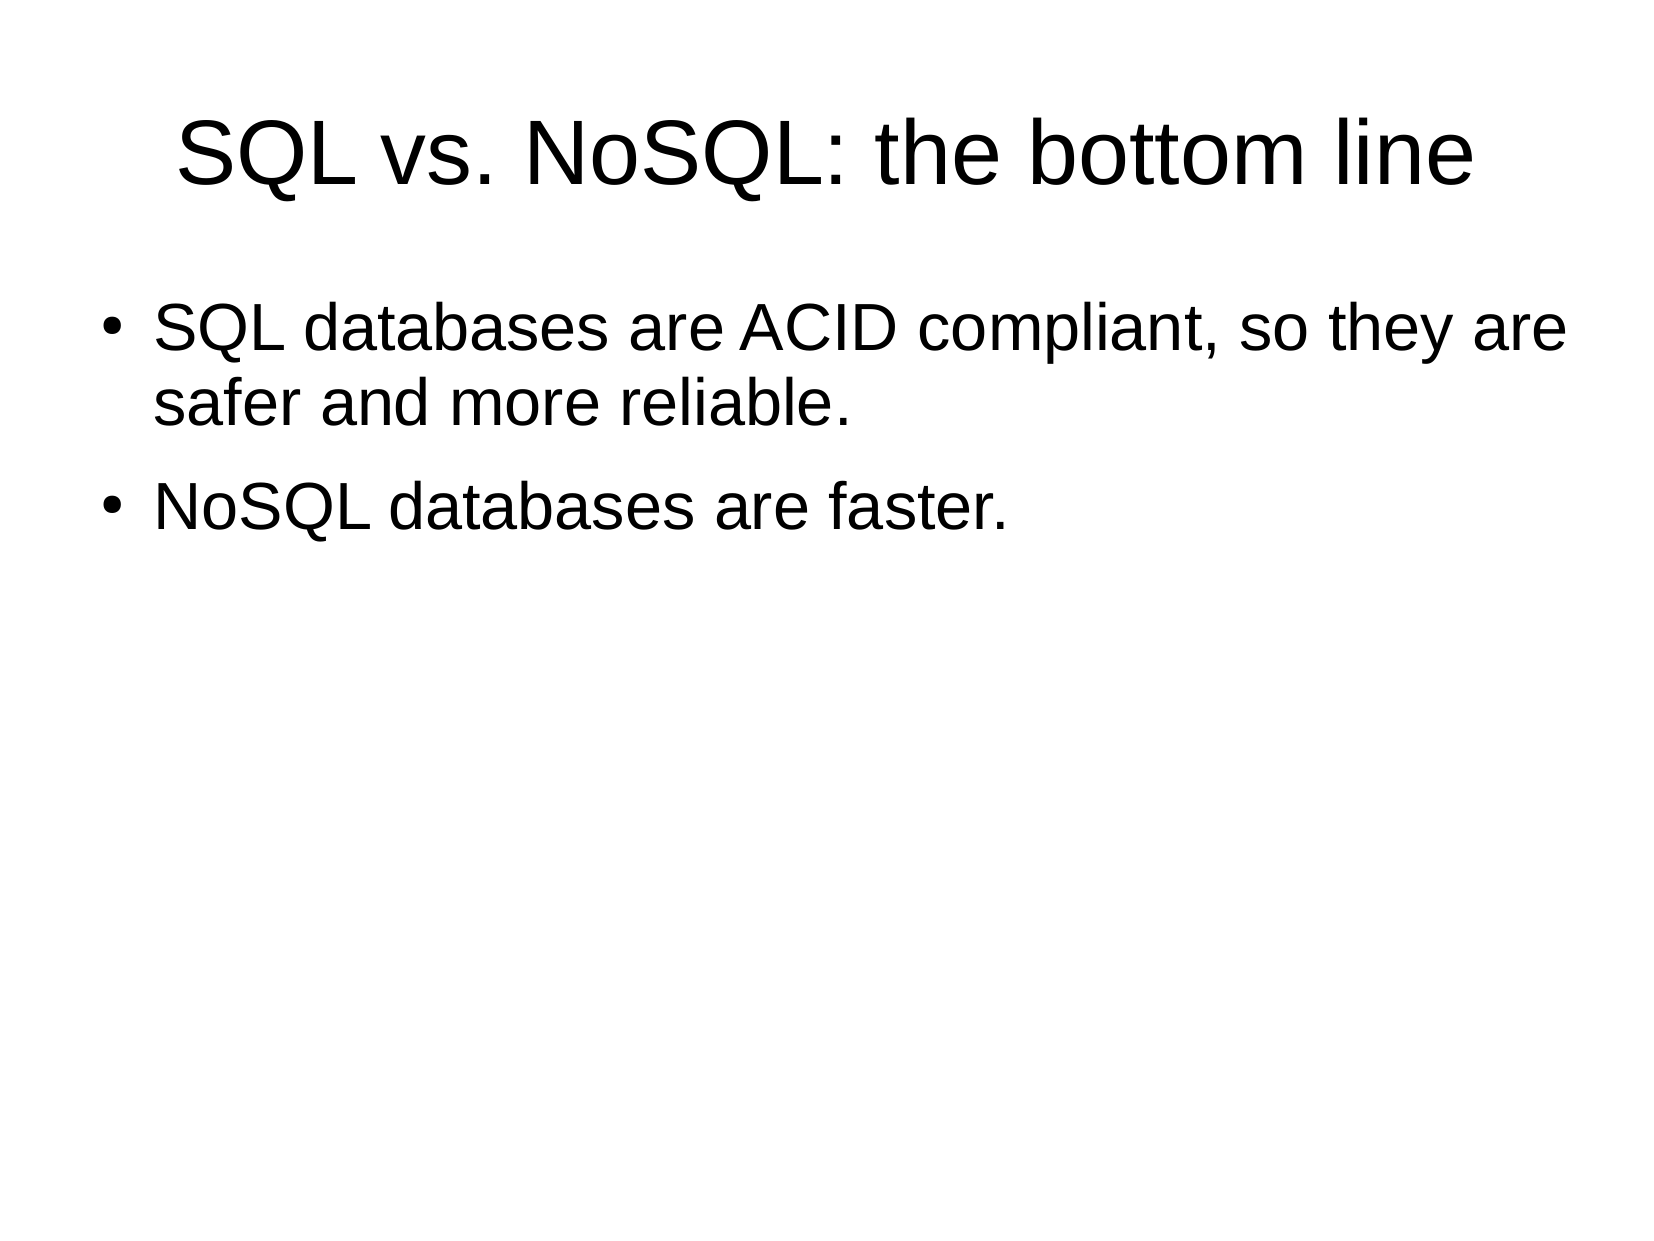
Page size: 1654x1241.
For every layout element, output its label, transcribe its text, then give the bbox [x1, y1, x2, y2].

title SQL vs. NoSQL: the bottom line [82, 49, 1571, 257]
list SQL databases are ACID compliant, so they are safer and more reliable. NoSQL databases are faster. [82, 290, 1571, 1010]
